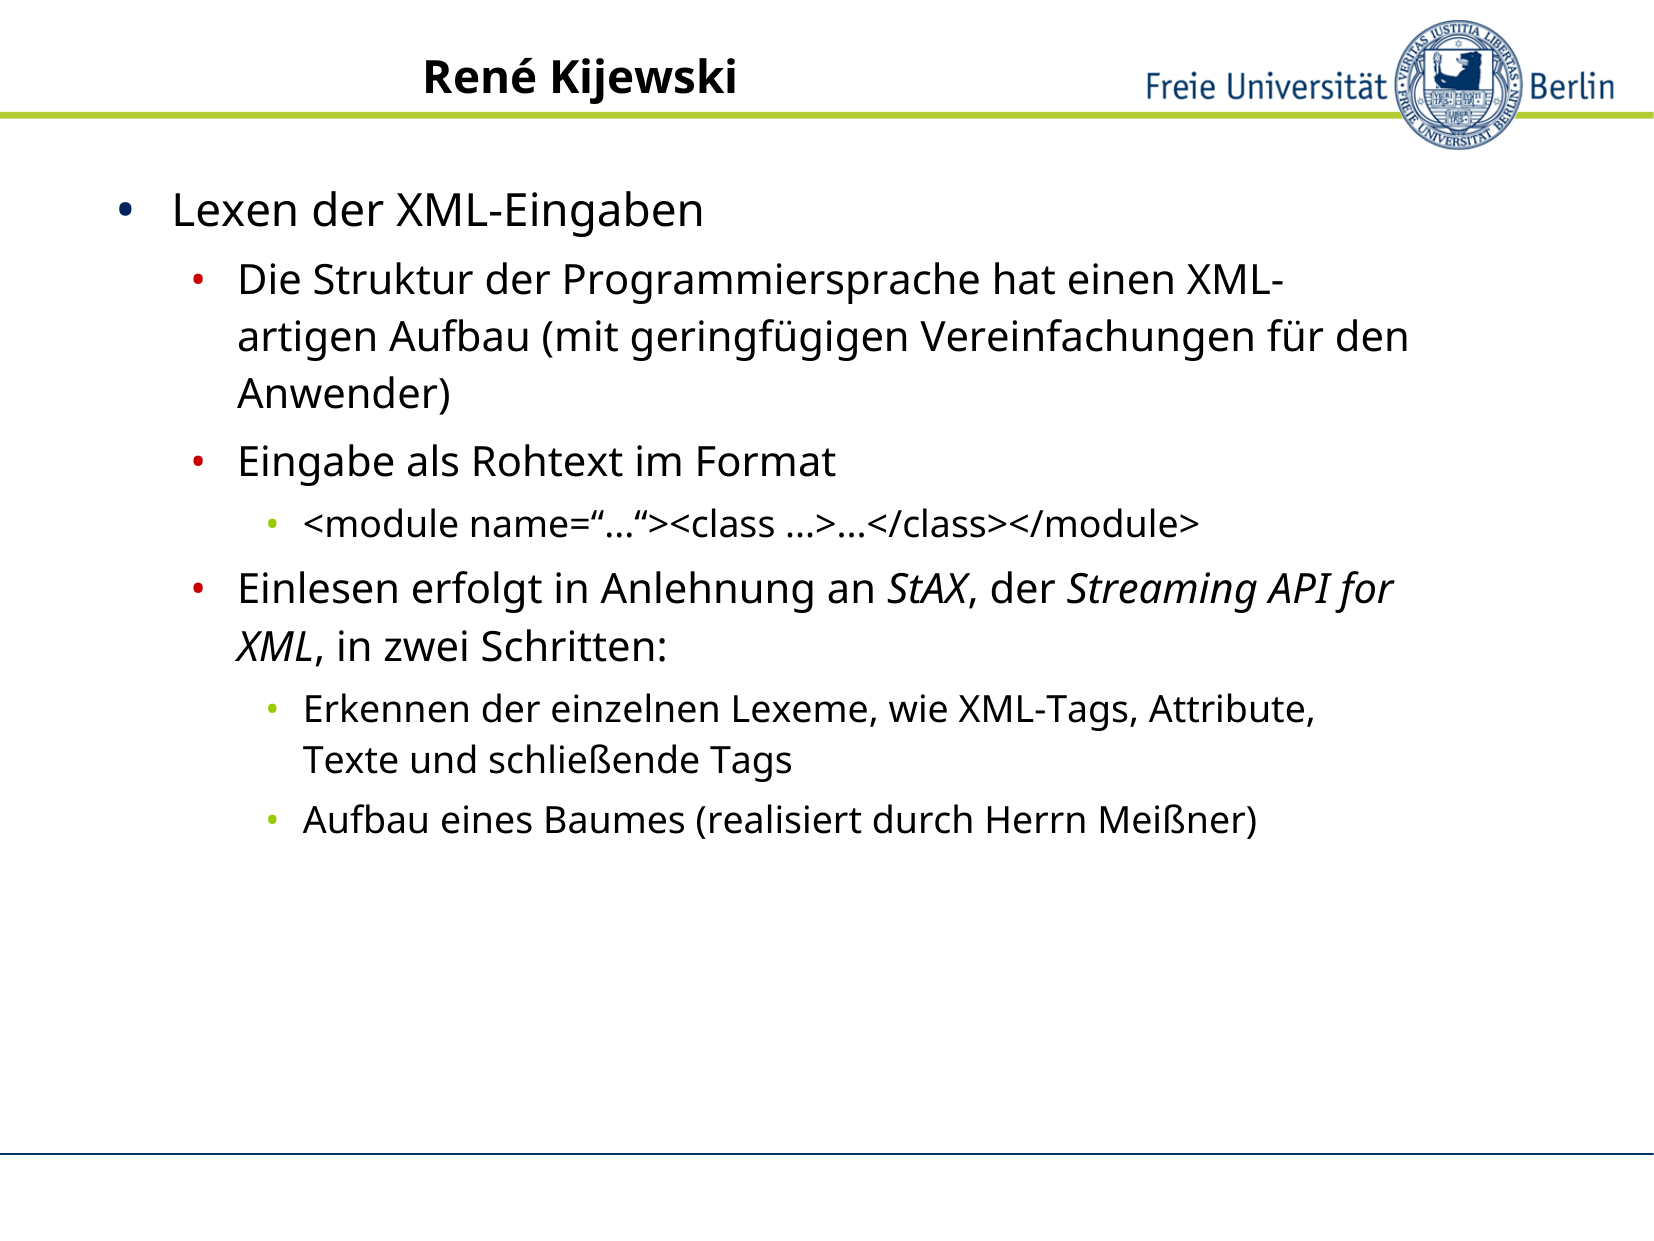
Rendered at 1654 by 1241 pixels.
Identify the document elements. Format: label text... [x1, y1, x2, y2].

list Lexen der XML-Eingaben Die Struktur der Programmiersprache hat einen XML-artigen Aufbau (mit geringfügigen Vereinfachungen für den Anwender) Eingabe als Rohtext im Format <module name=“...“><class ...>...</class></module> Einlesen erfolgt in Anlehnung an StAX, der Streaming API for XML, in zwei Schritten: Erkennen der einzelnen Lexeme, wie XML-Tags, Attribute, Texte und schließende Tags Aufbau eines Baumes (realisiert durch Herrn Meißner) [115, 177, 1418, 779]
title René Kijewski [422, 0, 1654, 152]
